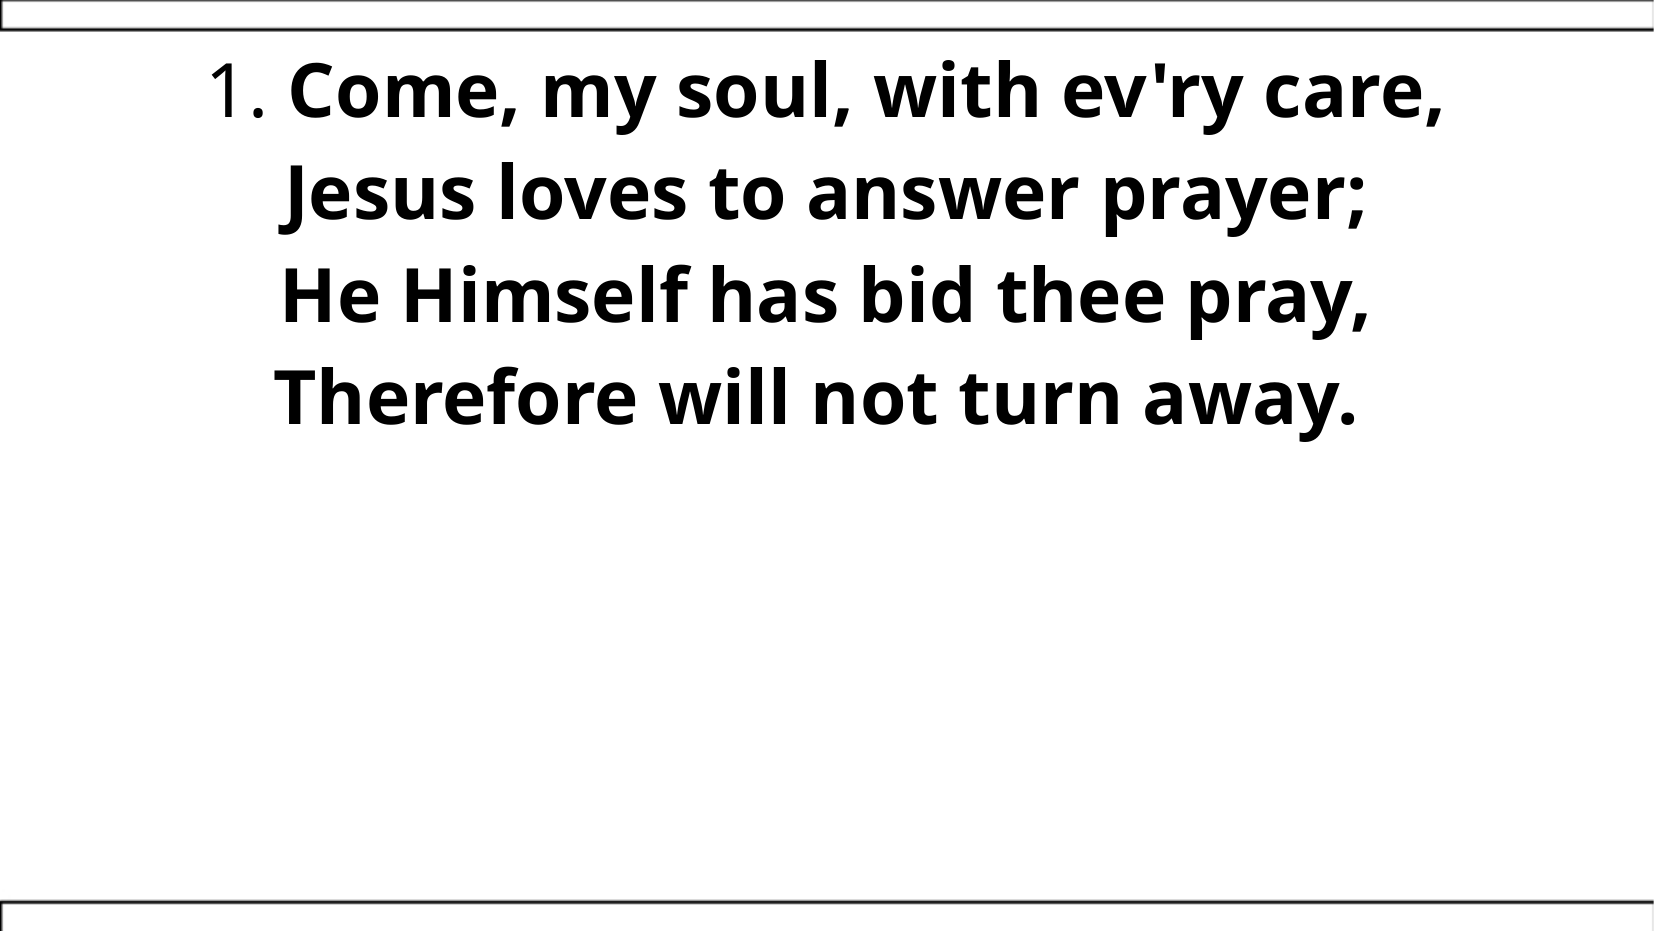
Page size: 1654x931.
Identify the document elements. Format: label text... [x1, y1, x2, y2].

picture [0, 0, 1654, 931]
text_box 1. Come, my soul, with ev'ry care, Jesus loves to answer prayer; He Himself has bid thee pray, Therefore will not turn away. [106, 30, 1547, 466]
